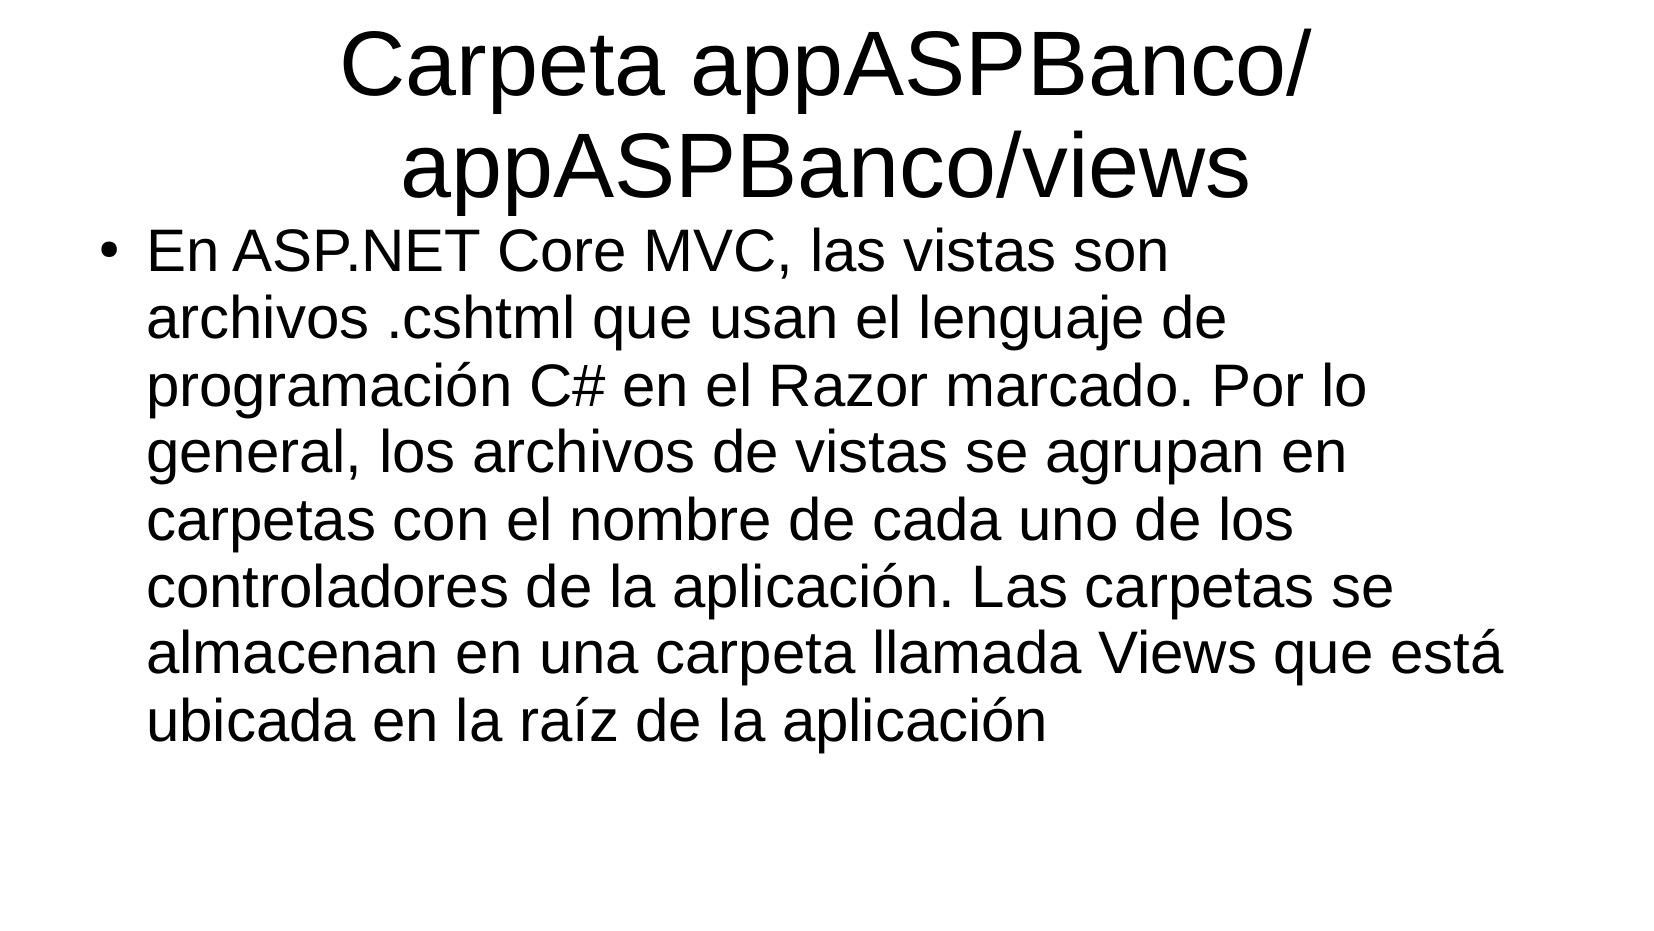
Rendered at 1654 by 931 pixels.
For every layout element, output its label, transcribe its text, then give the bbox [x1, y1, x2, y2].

title Carpeta appASPBanco/ appASPBanco/views [82, 12, 1571, 217]
list En ASP.NET Core MVC, las vistas son archivos .cshtml que usan el lenguaje de programación C# en el Razor marcado. Por lo general, los archivos de vistas se agrupan en carpetas con el nombre de cada uno de los controladores de la aplicación. Las carpetas se almacenan en una carpeta llamada Views que está ubicada en la raíz de la aplicación [82, 217, 1571, 758]
